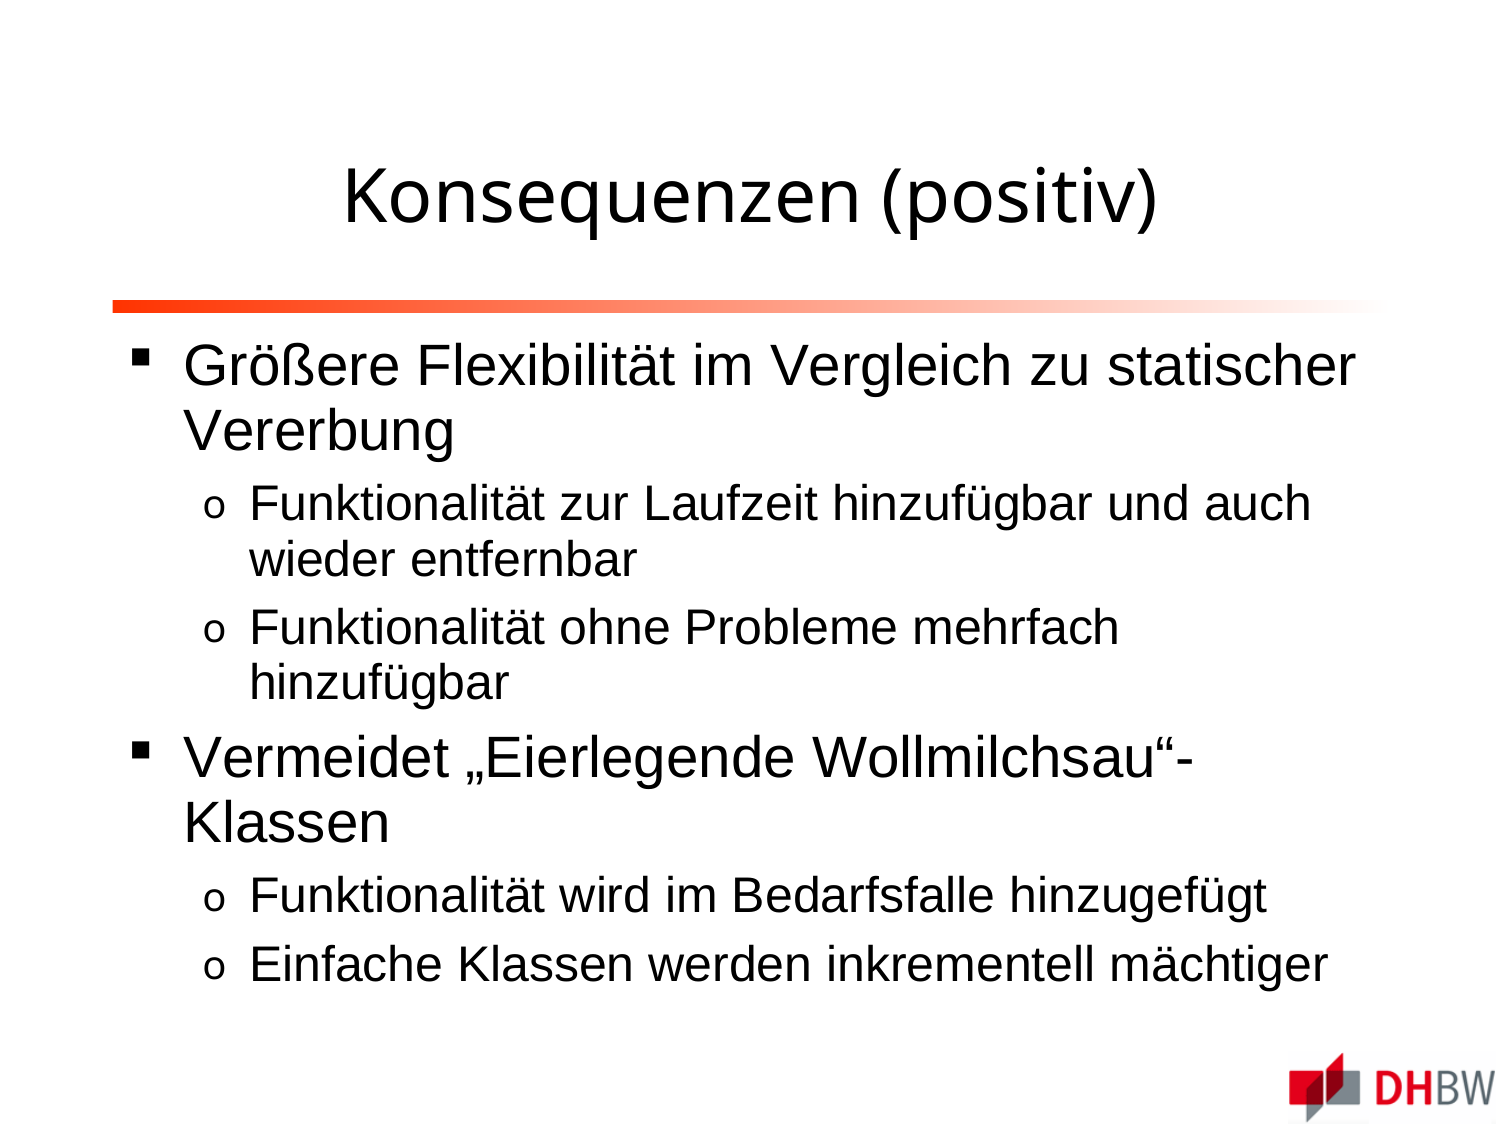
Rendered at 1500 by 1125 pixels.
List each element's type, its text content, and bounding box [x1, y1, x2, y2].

list Größere Flexibilität im Vergleich zu statischer Vererbung Funktionalität zur Laufzeit hinzufügbar und auch wieder entfernbar Funktionalität ohne Probleme mehrfach hinzufügbar Vermeidet „Eierlegende Wollmilchsau“-Klassen Funktionalität wird im Bedarfsfalle hinzugefügt Einfache Klassen werden inkrementell mächtiger [112, 324, 1388, 1051]
picture [1288, 1051, 1496, 1124]
title Konsequenzen (positiv) [112, 99, 1388, 288]
